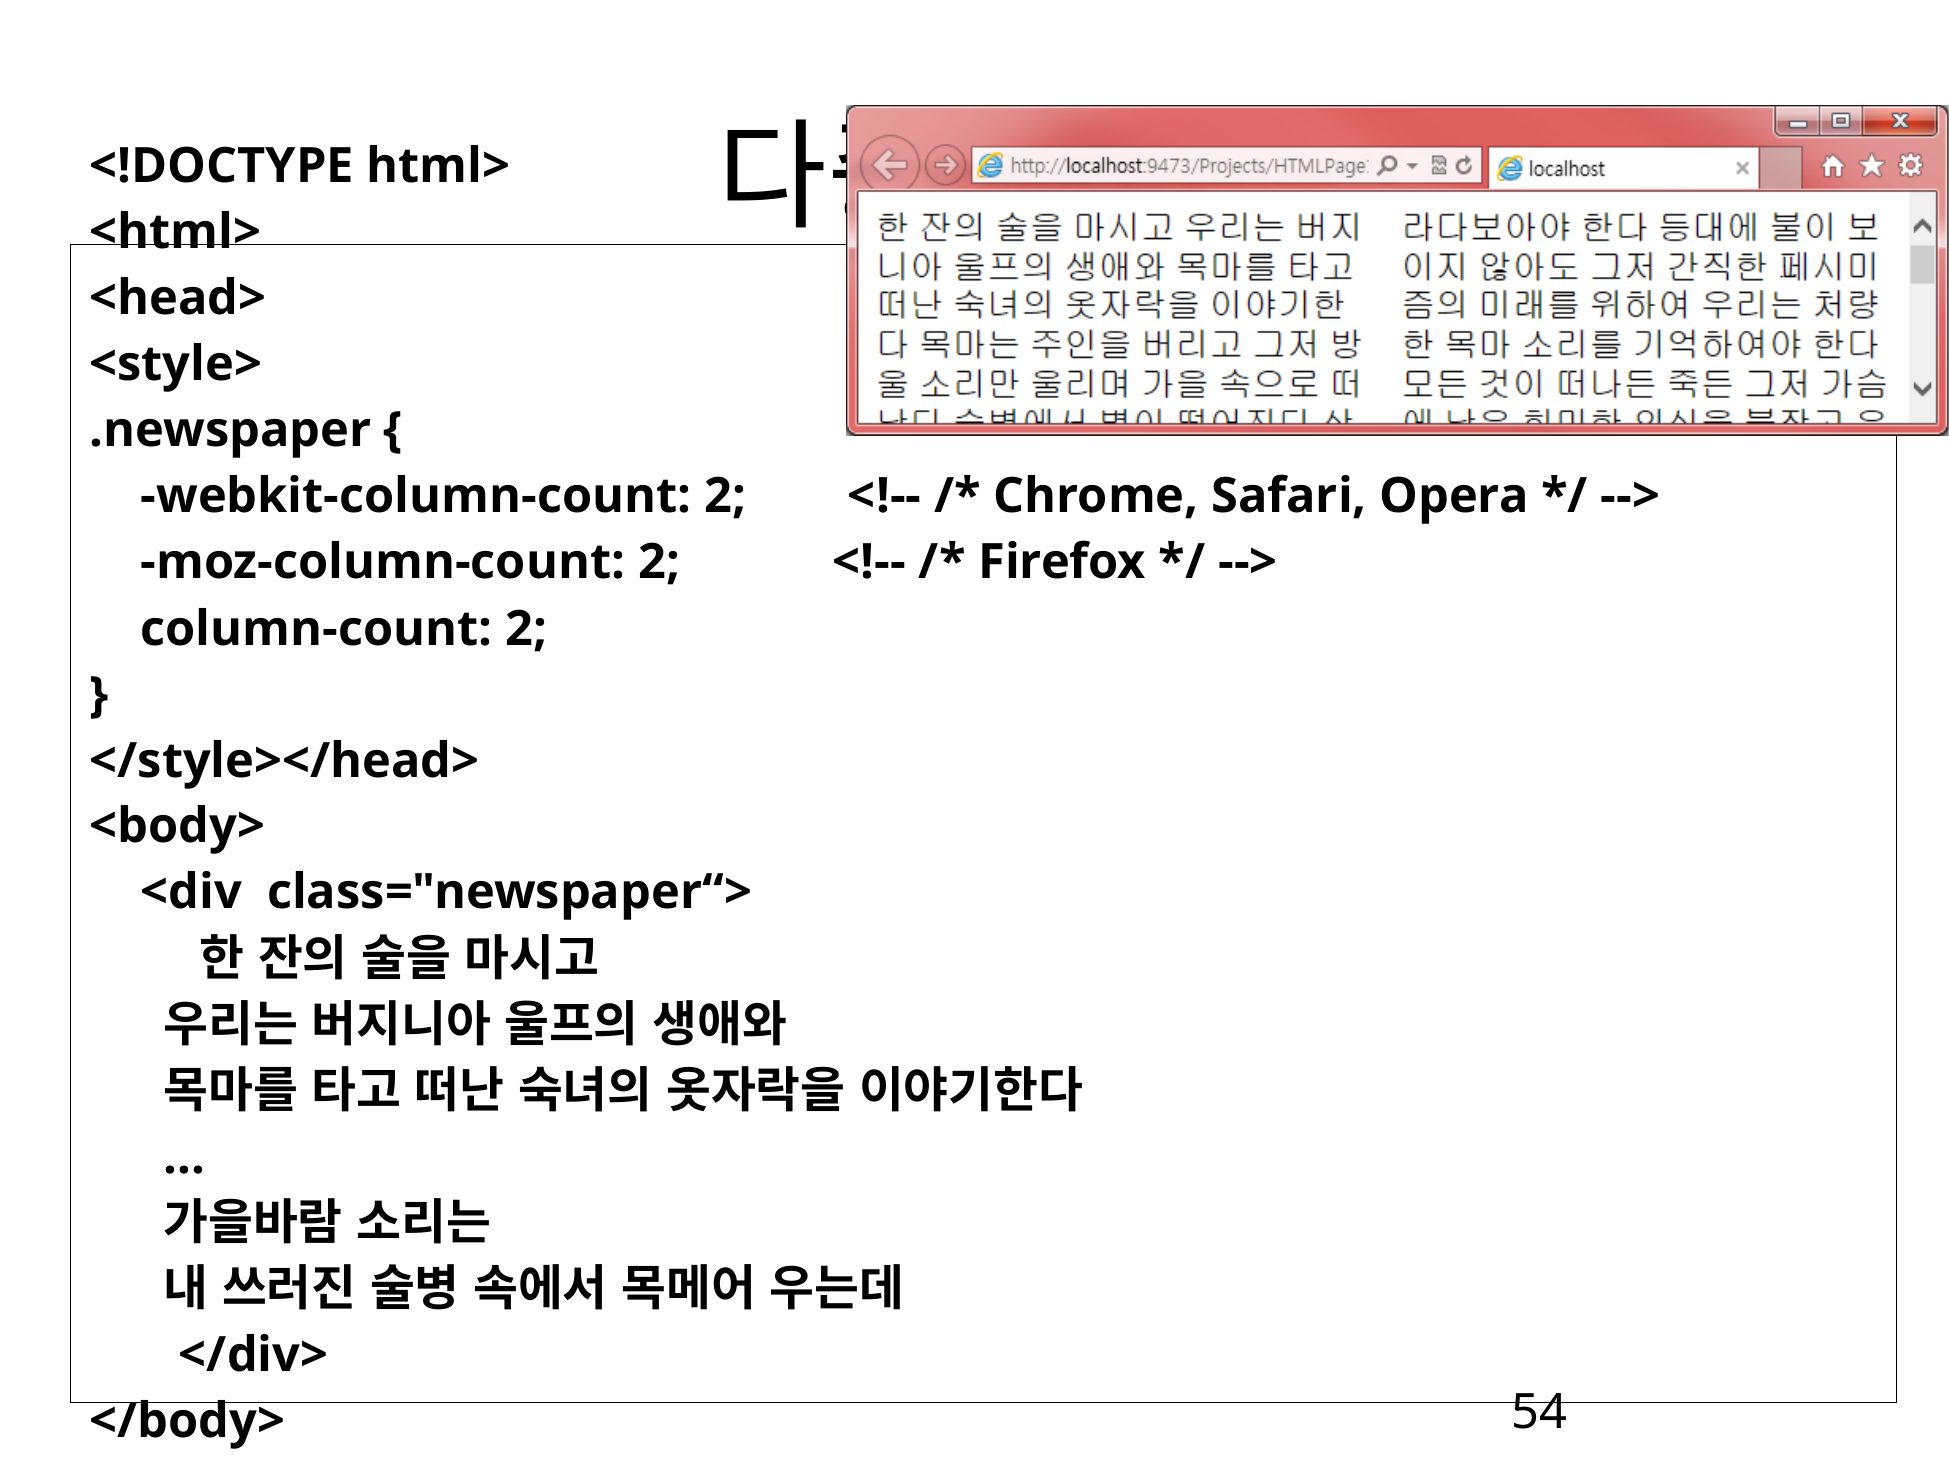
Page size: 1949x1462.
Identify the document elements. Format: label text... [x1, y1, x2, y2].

picture [846, 105, 1949, 436]
title 다중 컬럼 [198, 227, 207, 244]
title 다중 컬럼 [181, 227, 190, 244]
slide_number <숫자> [1496, 1372, 1899, 1462]
title 다중 컬럼 [156, 92, 1749, 244]
text_box <!DOCTYPE html> <html> <head> <style> .newspaper { -webkit-column-count: 2; <!-- /* Chrome, Safari, Opera */ --> -moz-column-count: 2; <!-- /* Firefox */ --> column-count: 2; } </style></head> <body> <div class="newspaper“> 한 잔의 술을 마시고 우리는 버지니아 울프의 생애와 목마를 타고 떠난 숙녀의 옷자락을 이야기한다 ... 가을바람 소리는 내 쓰러진 술병 속에서 목메어 우는데 </div> </body> </html> test_column_count,html [70, 244, 1897, 1403]
